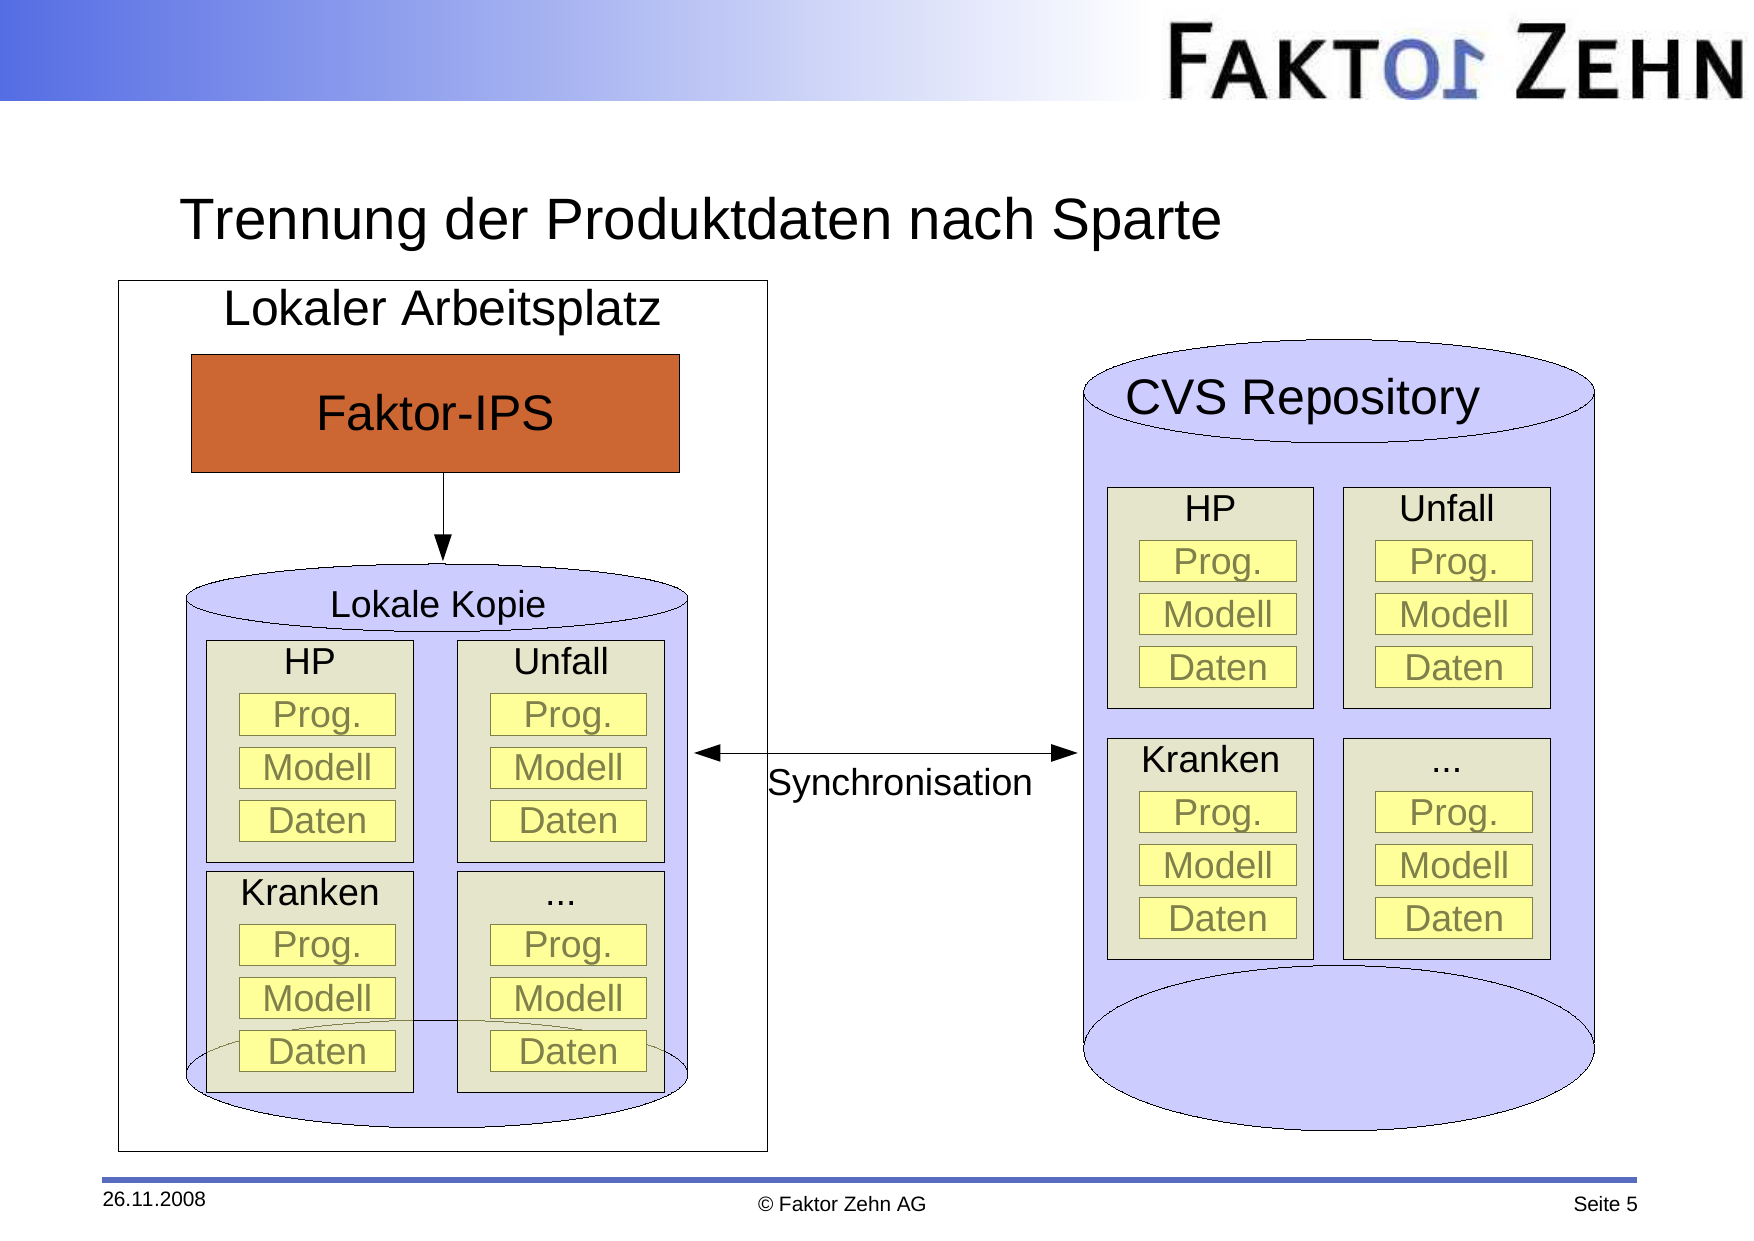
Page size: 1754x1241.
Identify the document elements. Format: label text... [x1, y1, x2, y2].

text_box Lokaler Arbeitsplatz [118, 280, 768, 1152]
text_box [1083, 339, 1595, 1131]
text_box ... [457, 871, 665, 1093]
text_box Unfall [1343, 487, 1551, 709]
text_box Kranken [206, 871, 414, 1093]
text_box HP [1107, 487, 1314, 709]
text_box Lokale Kopie [330, 583, 547, 626]
text_box Synchronisation [767, 761, 1033, 804]
text_box Unfall [457, 640, 665, 863]
picture [1162, 7, 1752, 100]
text_box CVS Repository [1125, 369, 1495, 425]
text_box HP [206, 640, 414, 863]
title Trennung der Produktdaten nach Sparte [179, 142, 1610, 296]
text_box Kranken [1107, 738, 1314, 960]
text_box ... [1343, 738, 1551, 960]
